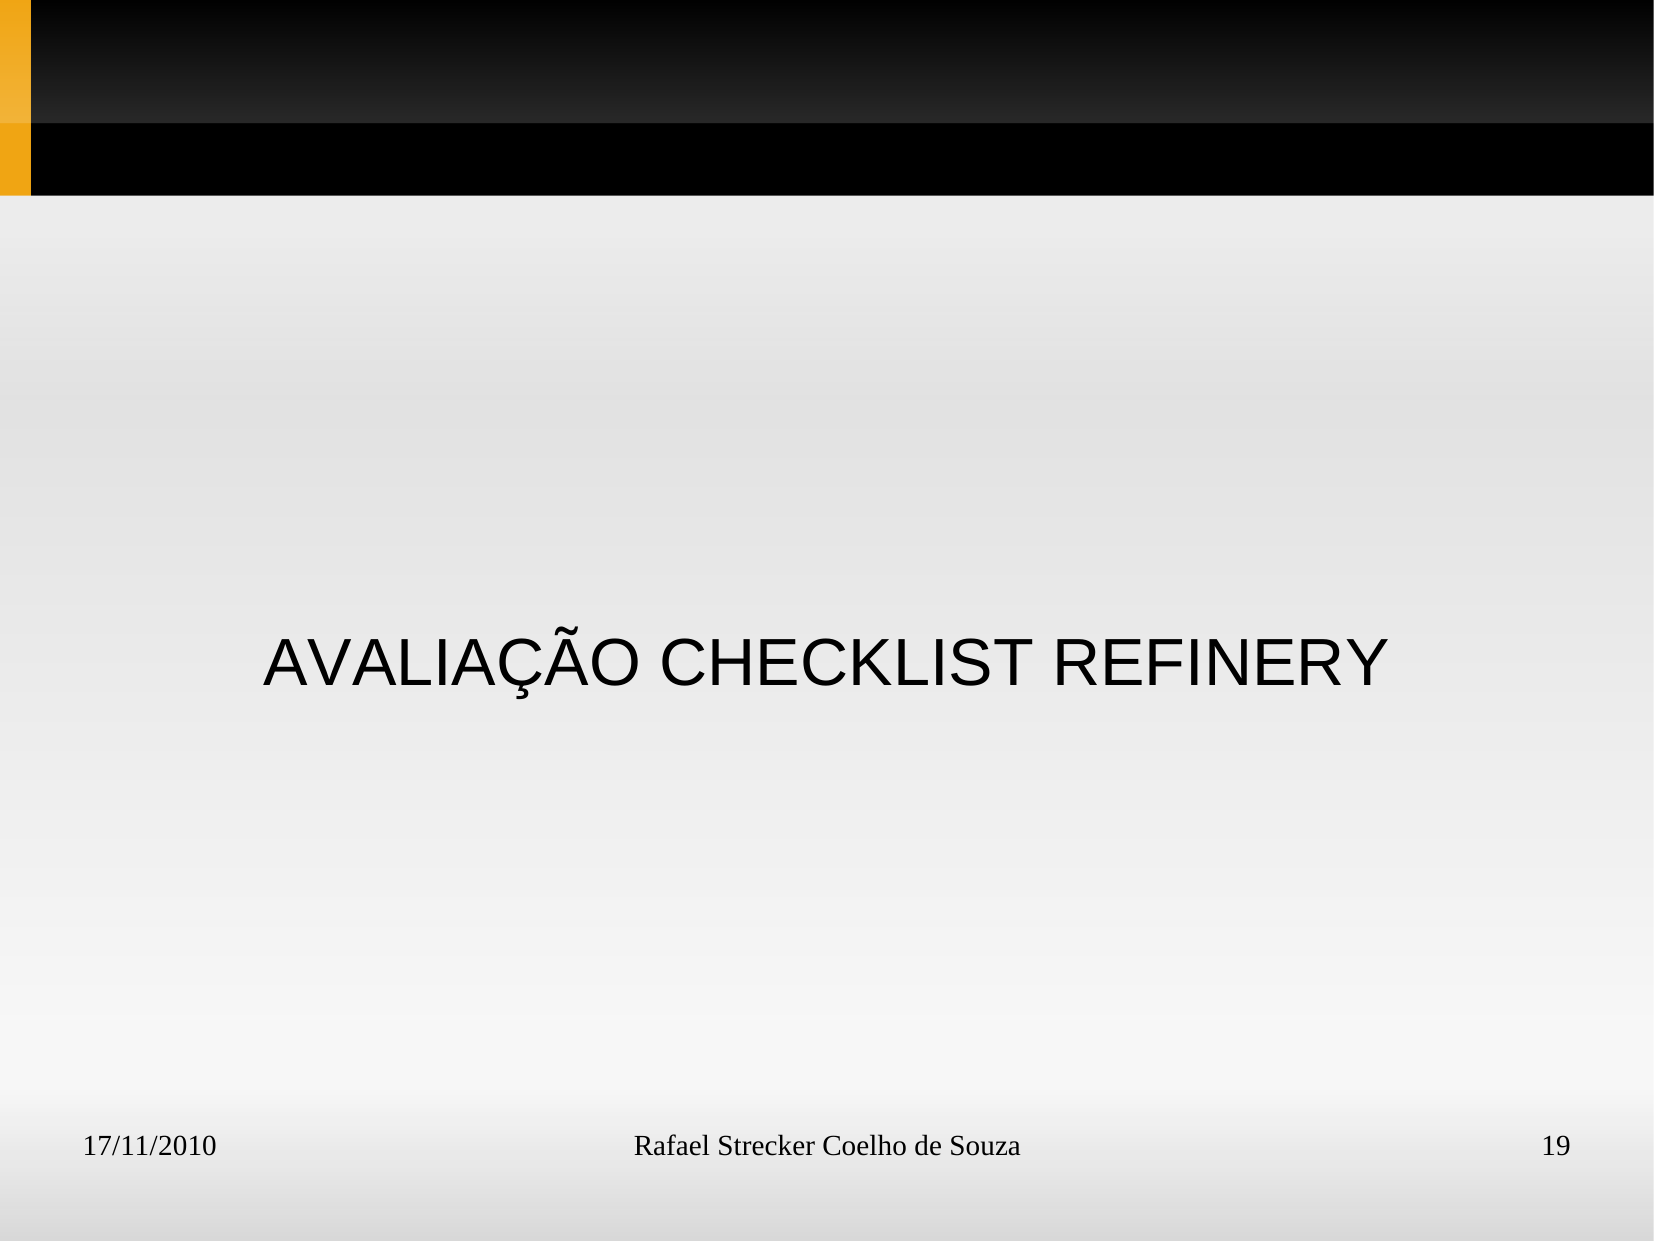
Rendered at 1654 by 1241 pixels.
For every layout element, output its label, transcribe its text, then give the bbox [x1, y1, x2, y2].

subtitle AVALIAÇÃO CHECKLIST REFINERY [82, 297, 1571, 1102]
picture [0, 0, 1654, 1241]
